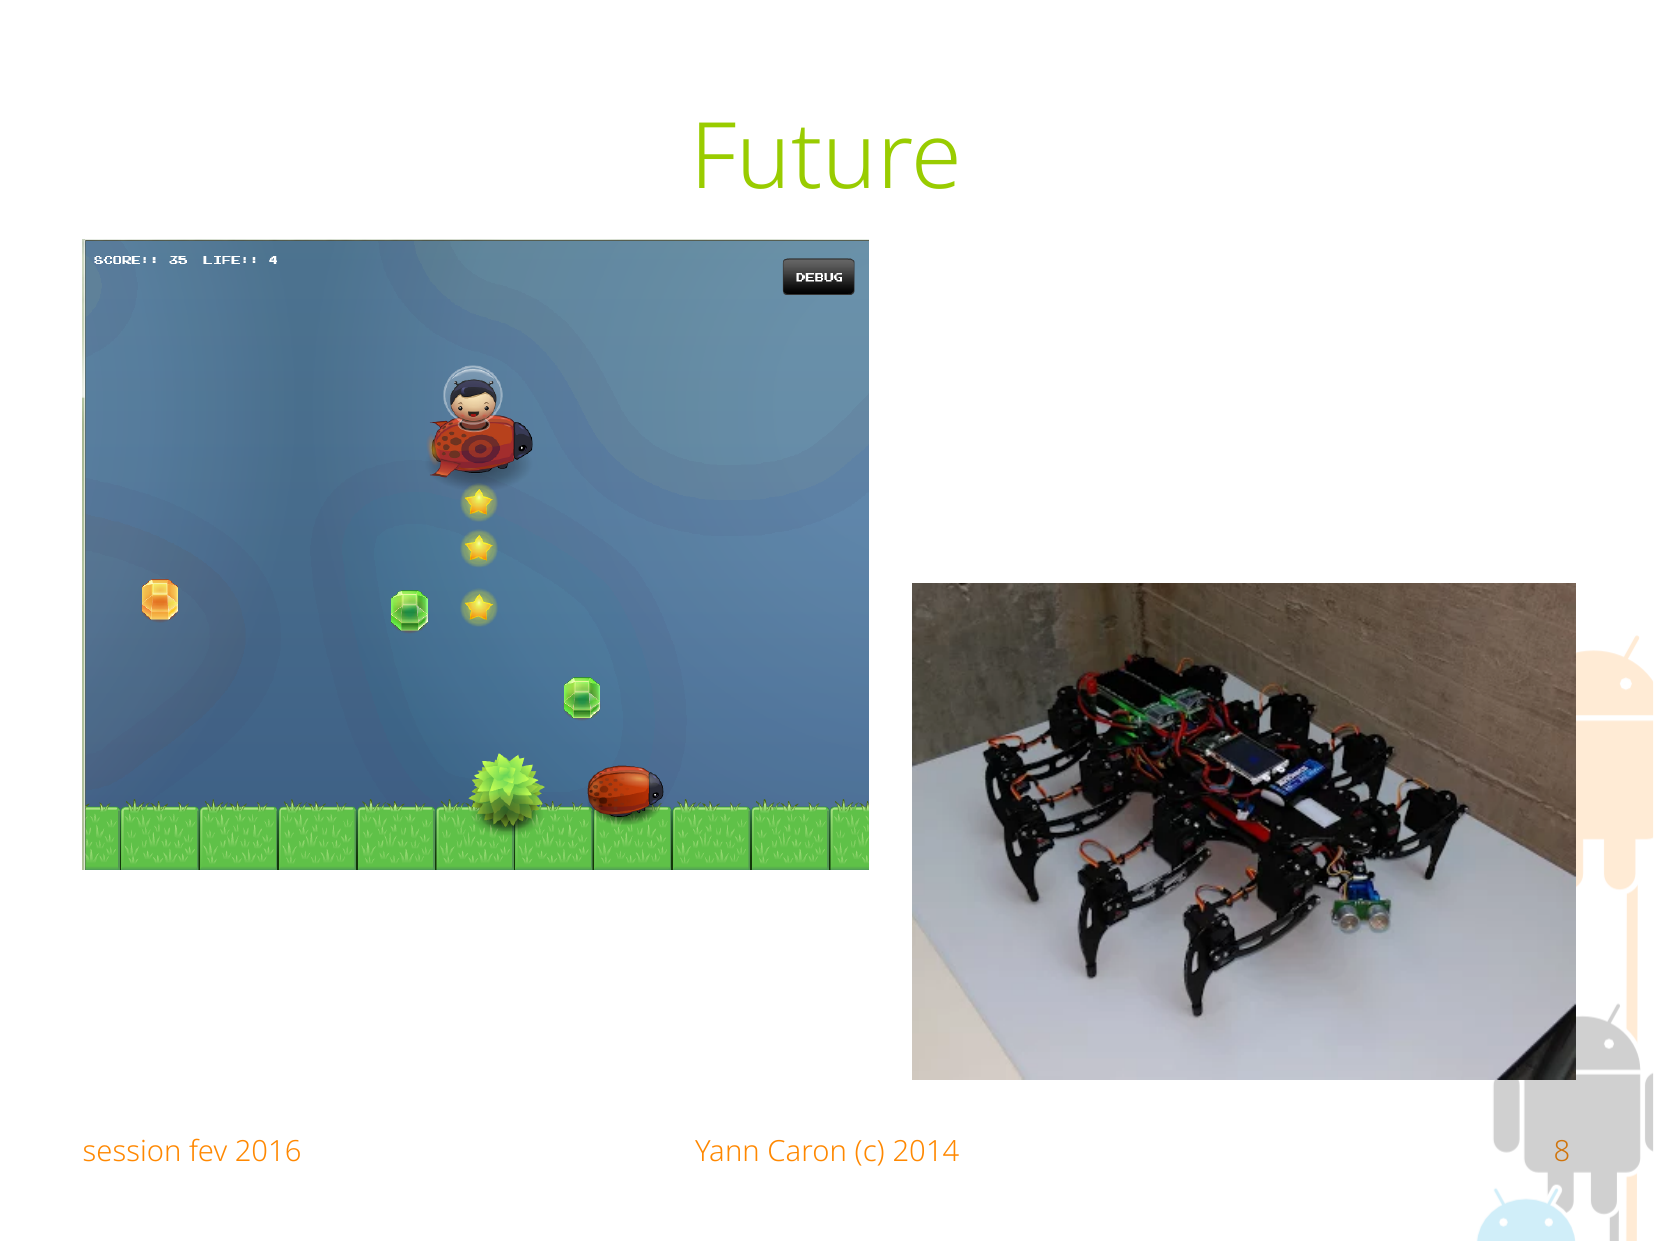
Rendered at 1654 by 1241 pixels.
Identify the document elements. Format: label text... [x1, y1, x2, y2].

picture [82, 239, 1654, 1241]
title Future [82, 49, 1571, 257]
